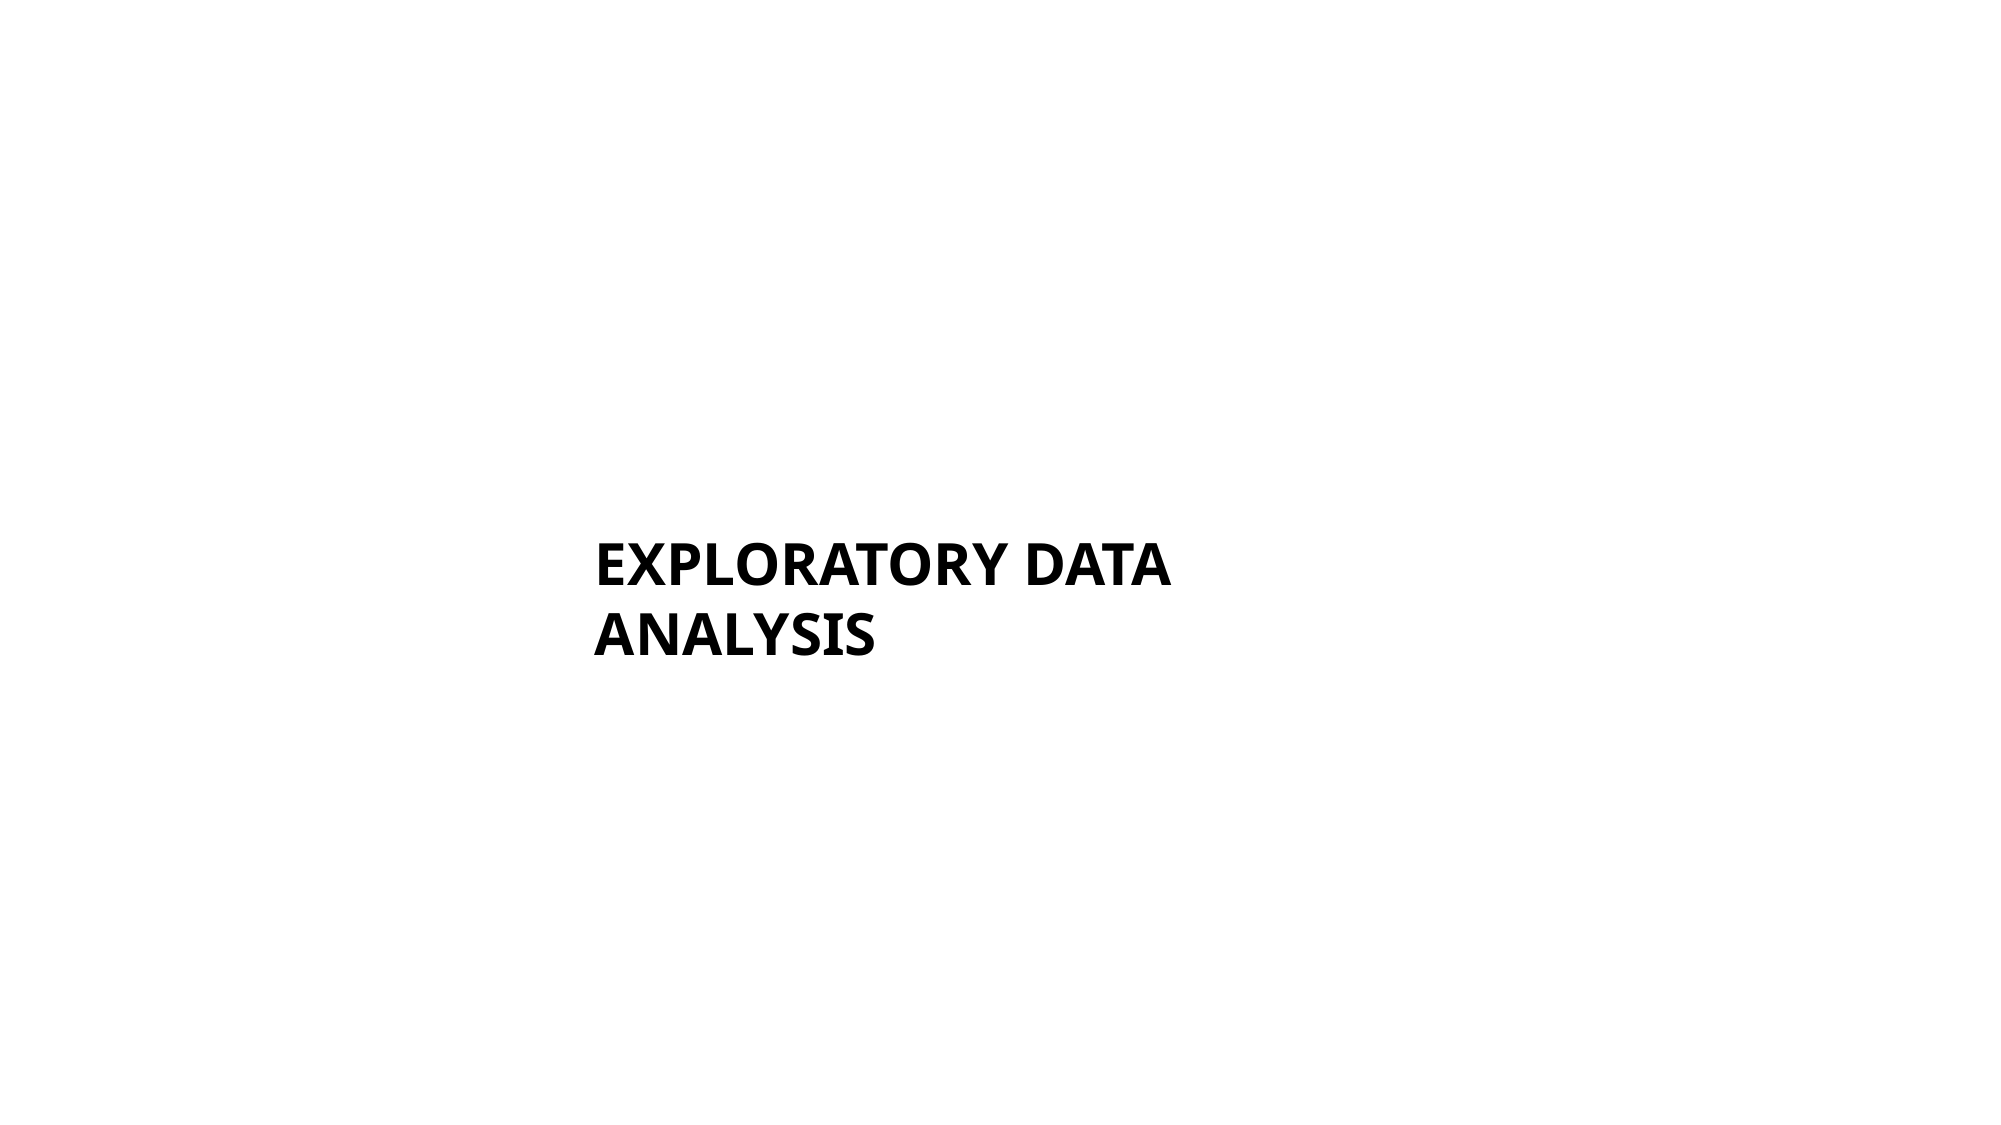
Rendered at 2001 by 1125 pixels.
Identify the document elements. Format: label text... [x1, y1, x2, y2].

text_box EXPLORATORY DATA ANALYSIS [580, 519, 1419, 606]
